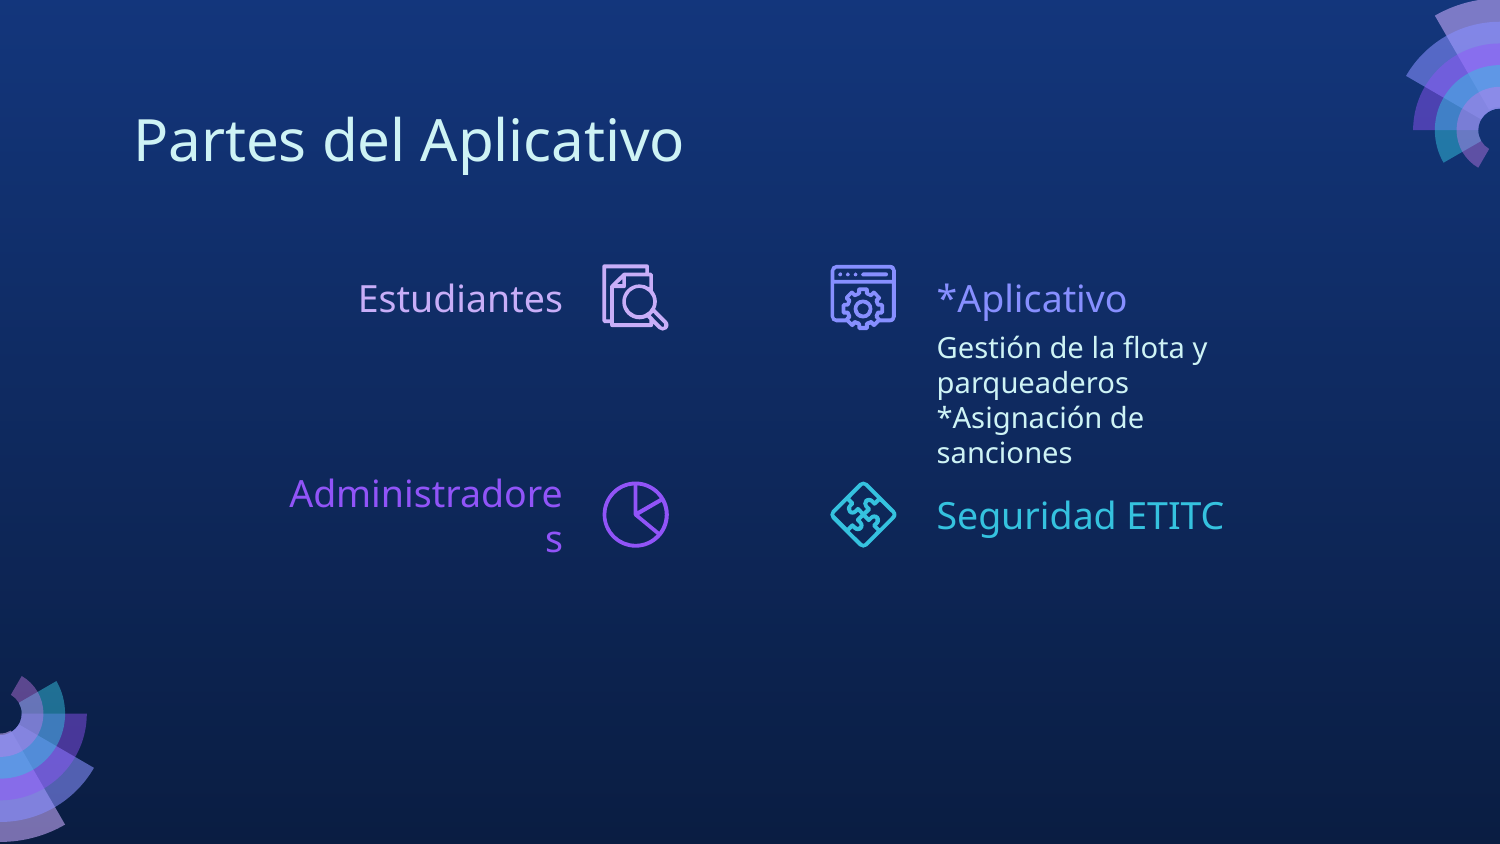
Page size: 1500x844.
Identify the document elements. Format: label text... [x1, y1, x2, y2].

subtitle *Aplicativo [921, 265, 1198, 314]
title Partes del Aplicativo [118, 88, 1382, 183]
subtitle Seguridad ETITC [921, 482, 1276, 547]
text_box [830, 481, 897, 548]
text_box [602, 481, 669, 548]
subtitle Gestión de la flota y parqueaderos *Asignación de sanciones [921, 314, 1268, 448]
text_box [830, 264, 896, 331]
text_box [602, 264, 669, 331]
subtitle Estudiantes [302, 265, 579, 330]
subtitle Administradores [262, 482, 579, 547]
